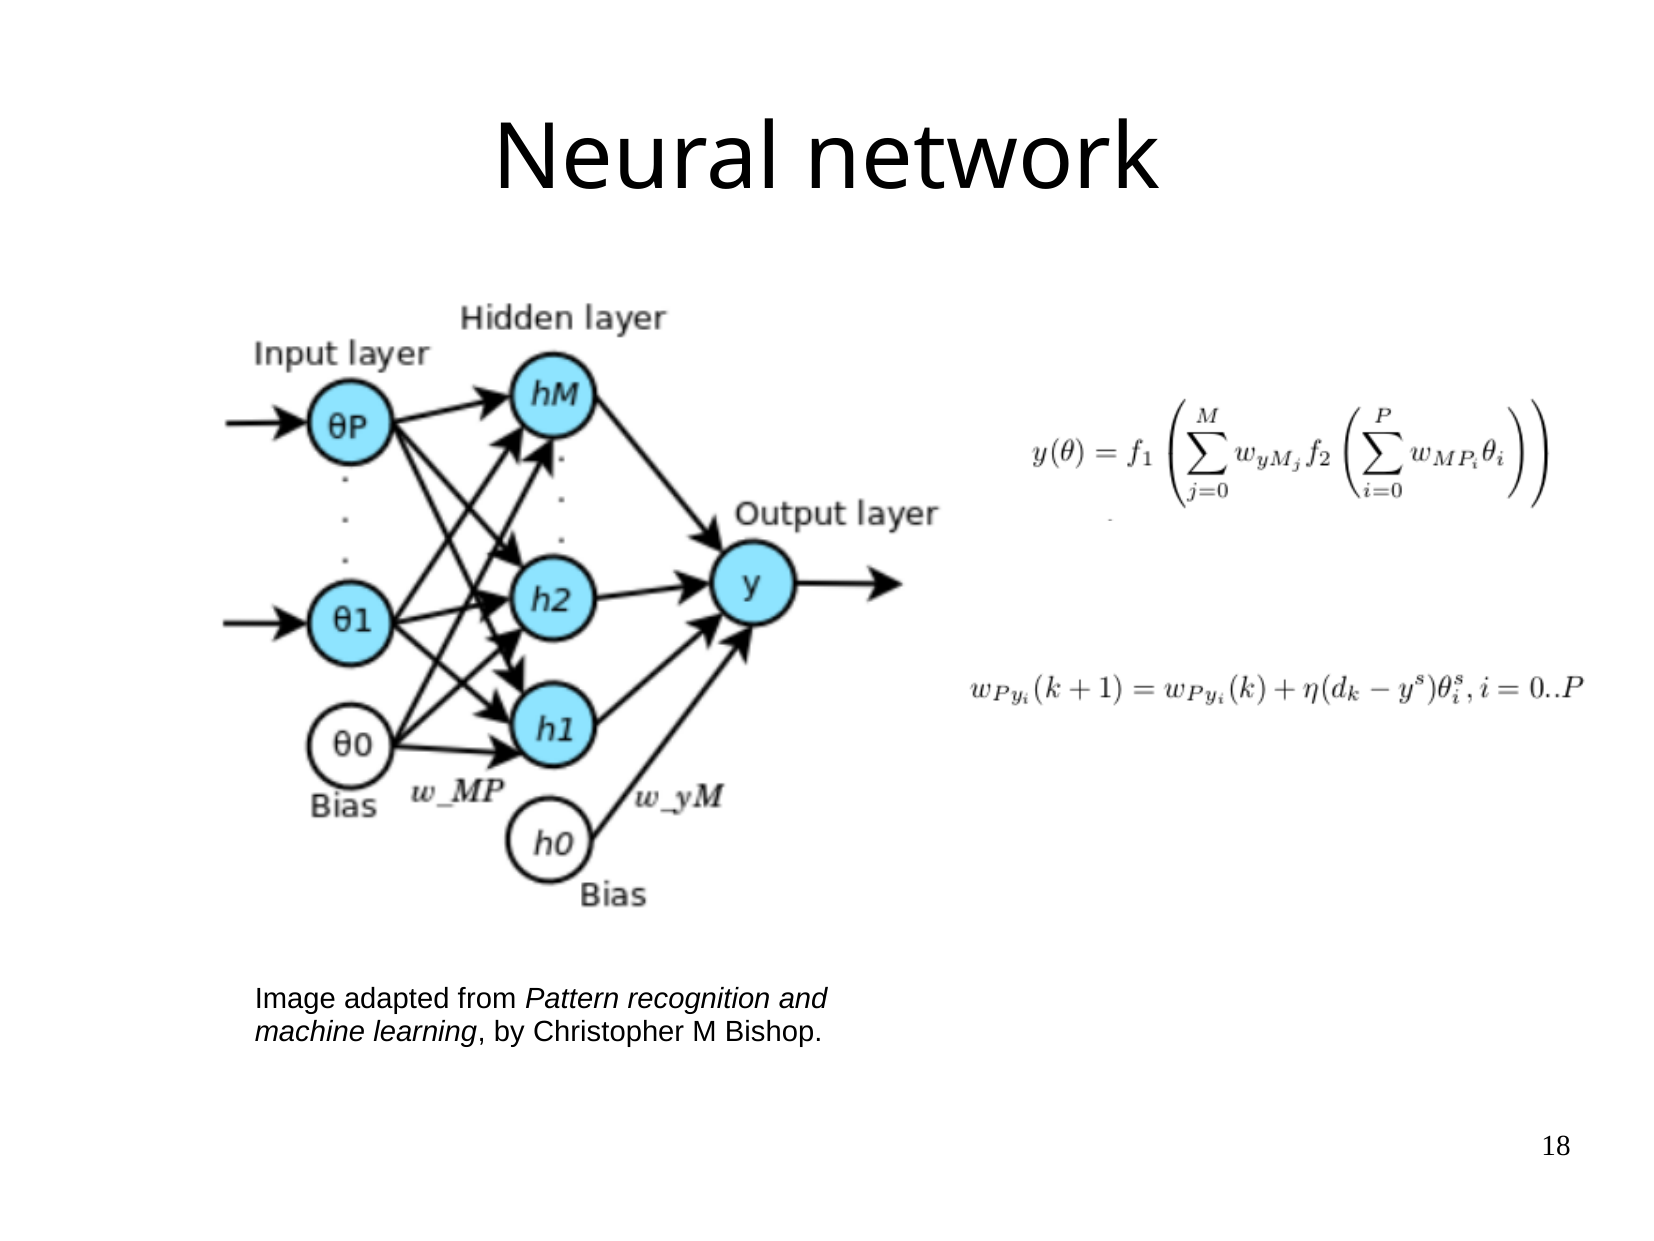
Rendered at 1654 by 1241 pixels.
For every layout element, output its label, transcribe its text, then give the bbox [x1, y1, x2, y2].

picture [1018, 374, 1576, 521]
text_box Image adapted from Pattern recognition and machine learning, by Christopher M Bishop. [240, 975, 886, 1056]
title Neural network [82, 49, 1571, 257]
picture [139, 225, 1608, 946]
